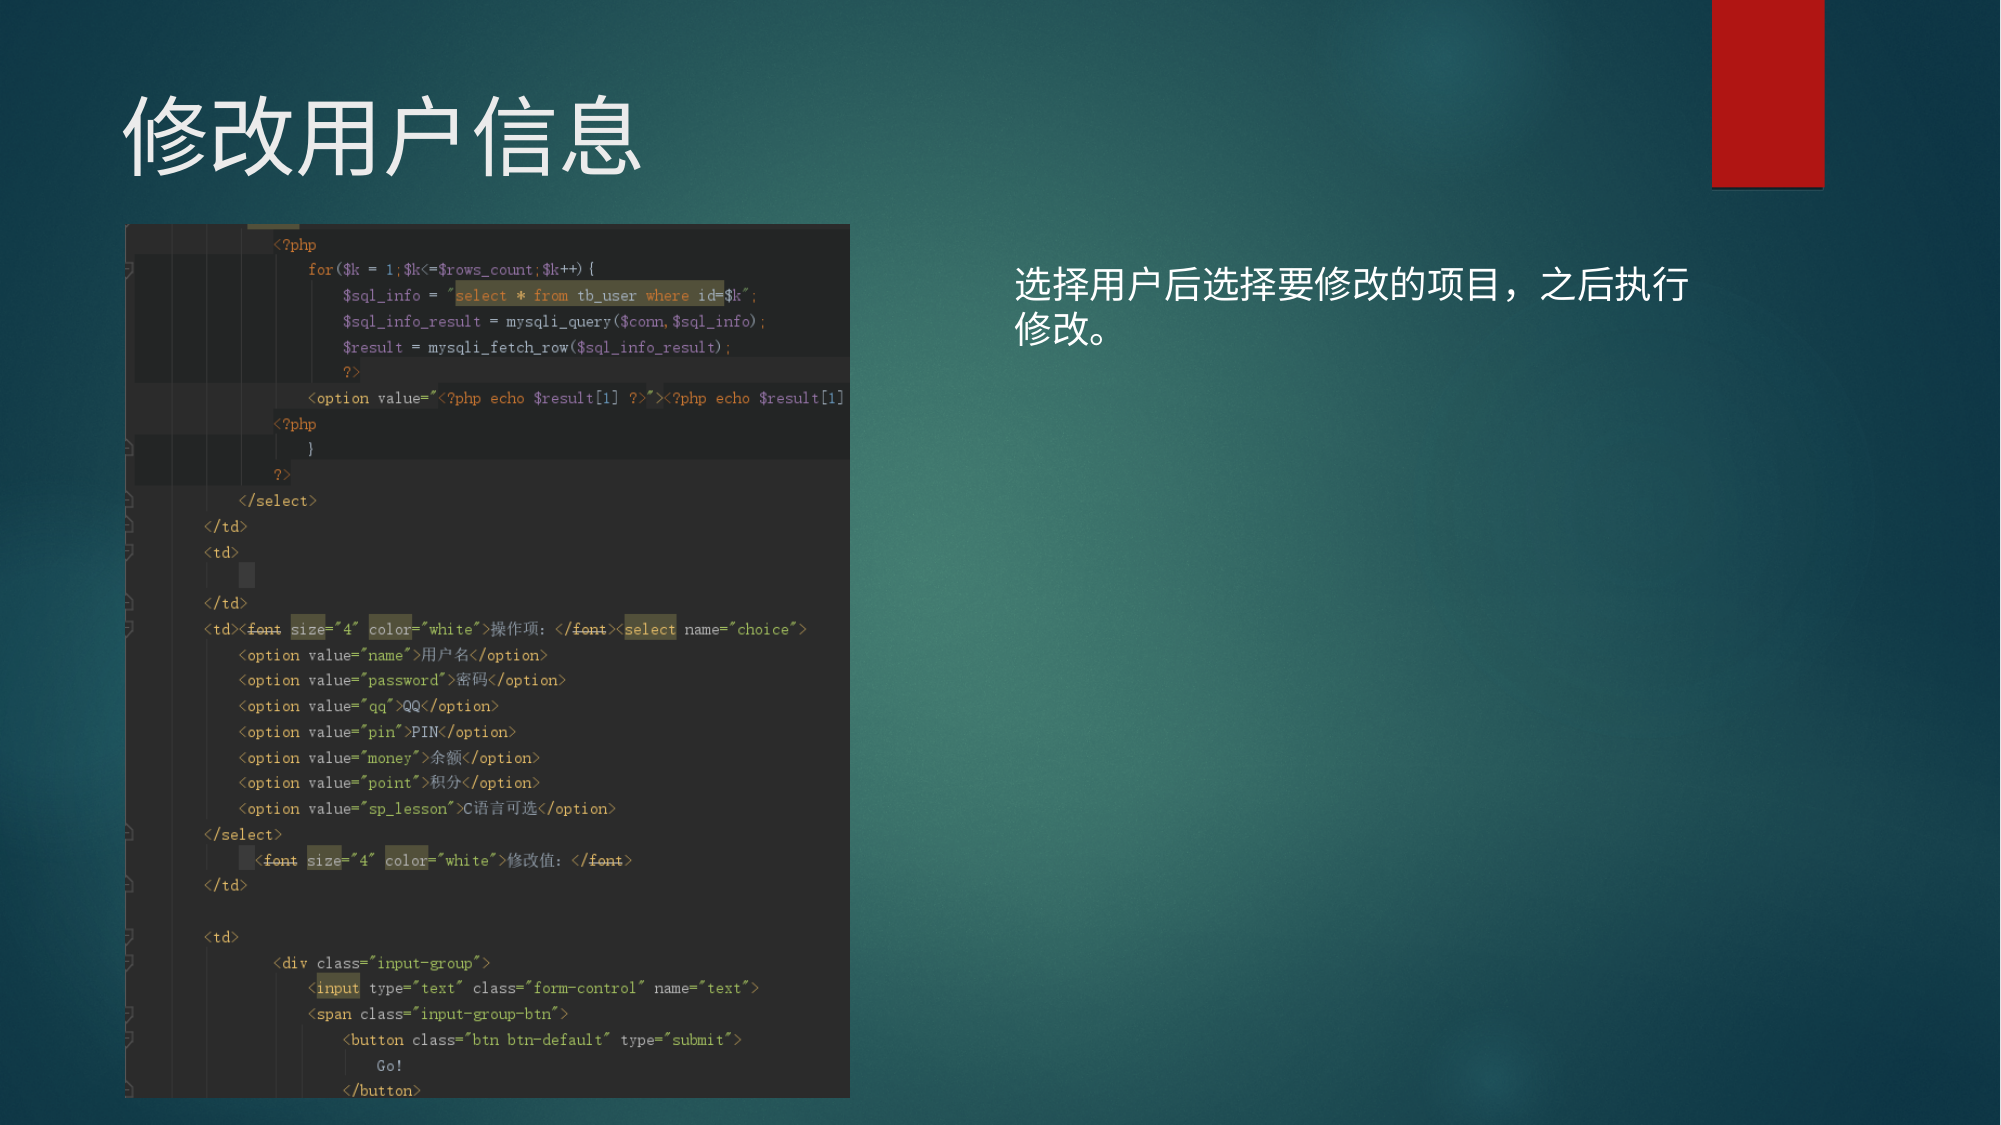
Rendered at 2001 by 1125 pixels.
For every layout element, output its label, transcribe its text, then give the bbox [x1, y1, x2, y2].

picture [0, 0, 2001, 1125]
text_box 选择用户后选择要修改的项目，之后执行修改。 [999, 253, 1742, 359]
title 修改用户信息 [106, 74, 1649, 304]
